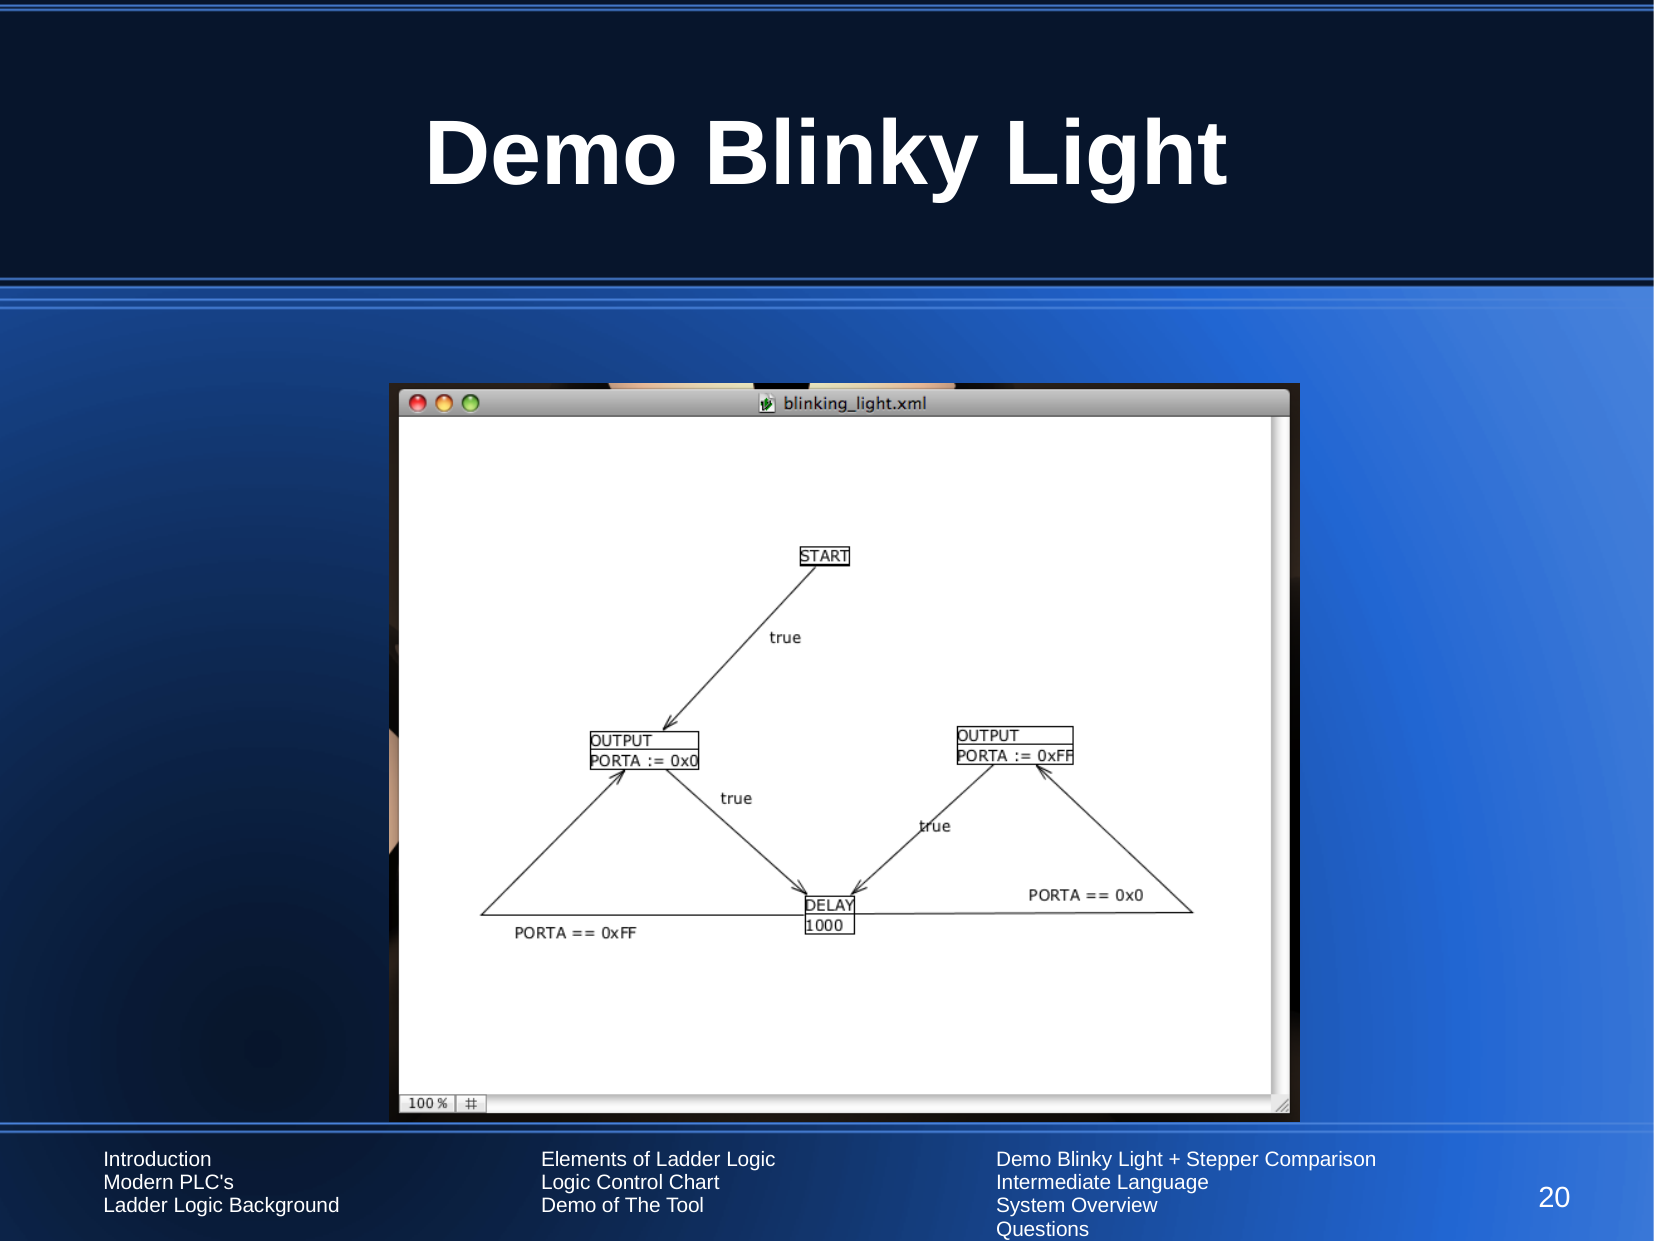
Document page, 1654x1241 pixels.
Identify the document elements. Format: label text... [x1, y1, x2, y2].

title Demo Blinky Light [82, 49, 1571, 257]
picture [0, 0, 1654, 1241]
